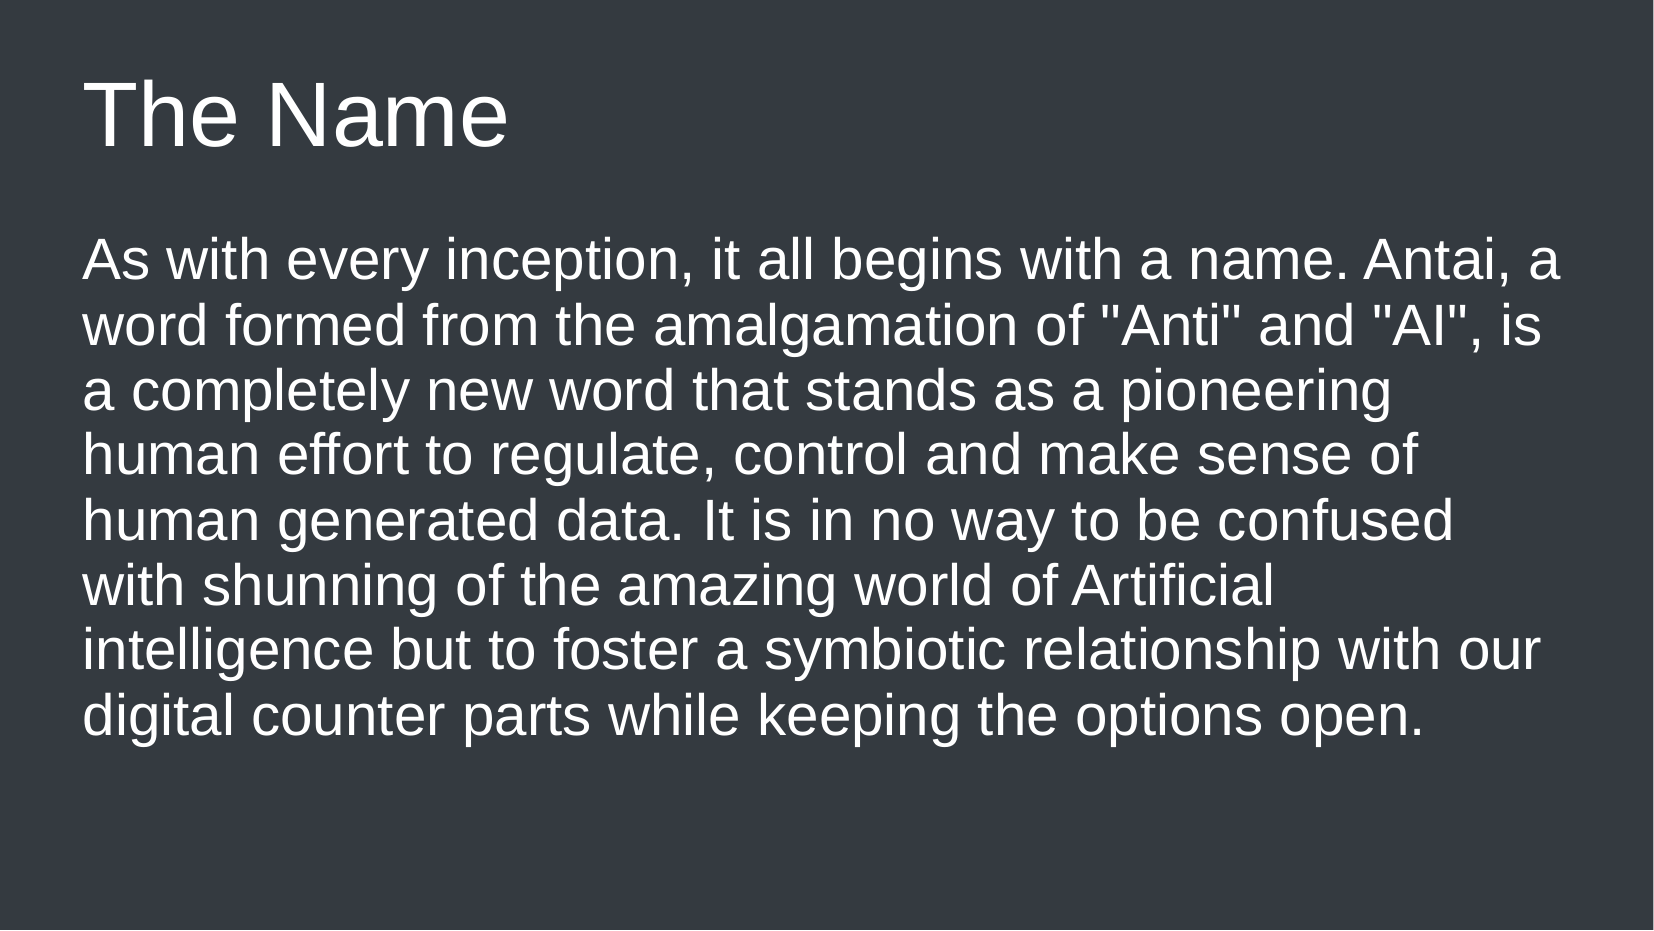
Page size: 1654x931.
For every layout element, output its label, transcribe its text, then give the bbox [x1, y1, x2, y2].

subtitle As with every inception, it all begins with a name. Antai, a word formed from the amalgamation of "Anti" and "AI", is a completely new word that stands as a pioneering human effort to regulate, control and make sense of human generated data. It is in no way to be confused with shunning of the amazing world of Artificial intelligence but to foster a symbiotic relationship with our digital counter parts while keeping the options open. [82, 217, 1571, 758]
title The Name [82, 37, 1571, 193]
